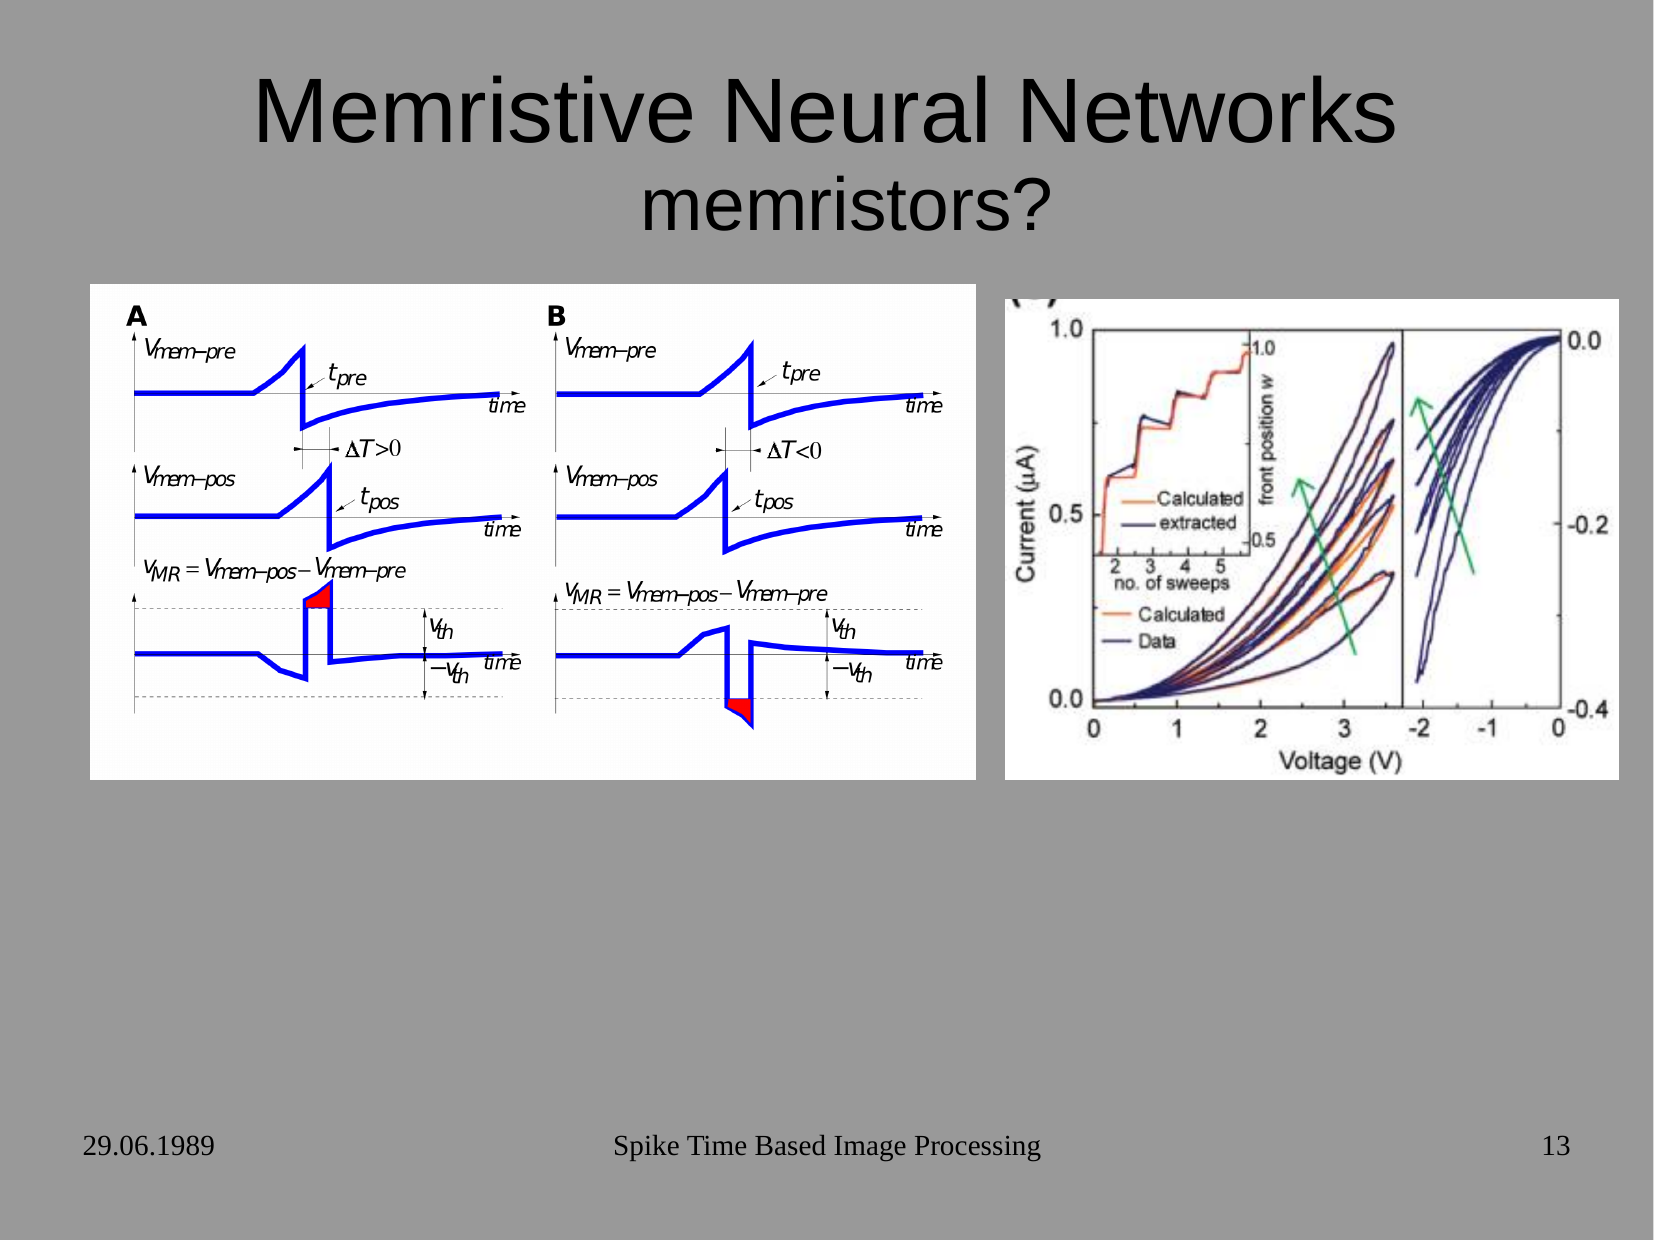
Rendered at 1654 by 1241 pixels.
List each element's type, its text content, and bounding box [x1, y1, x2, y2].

picture [1005, 299, 1619, 781]
picture [90, 284, 976, 781]
title Memristive Neural Networks memristors? [82, 49, 1571, 257]
